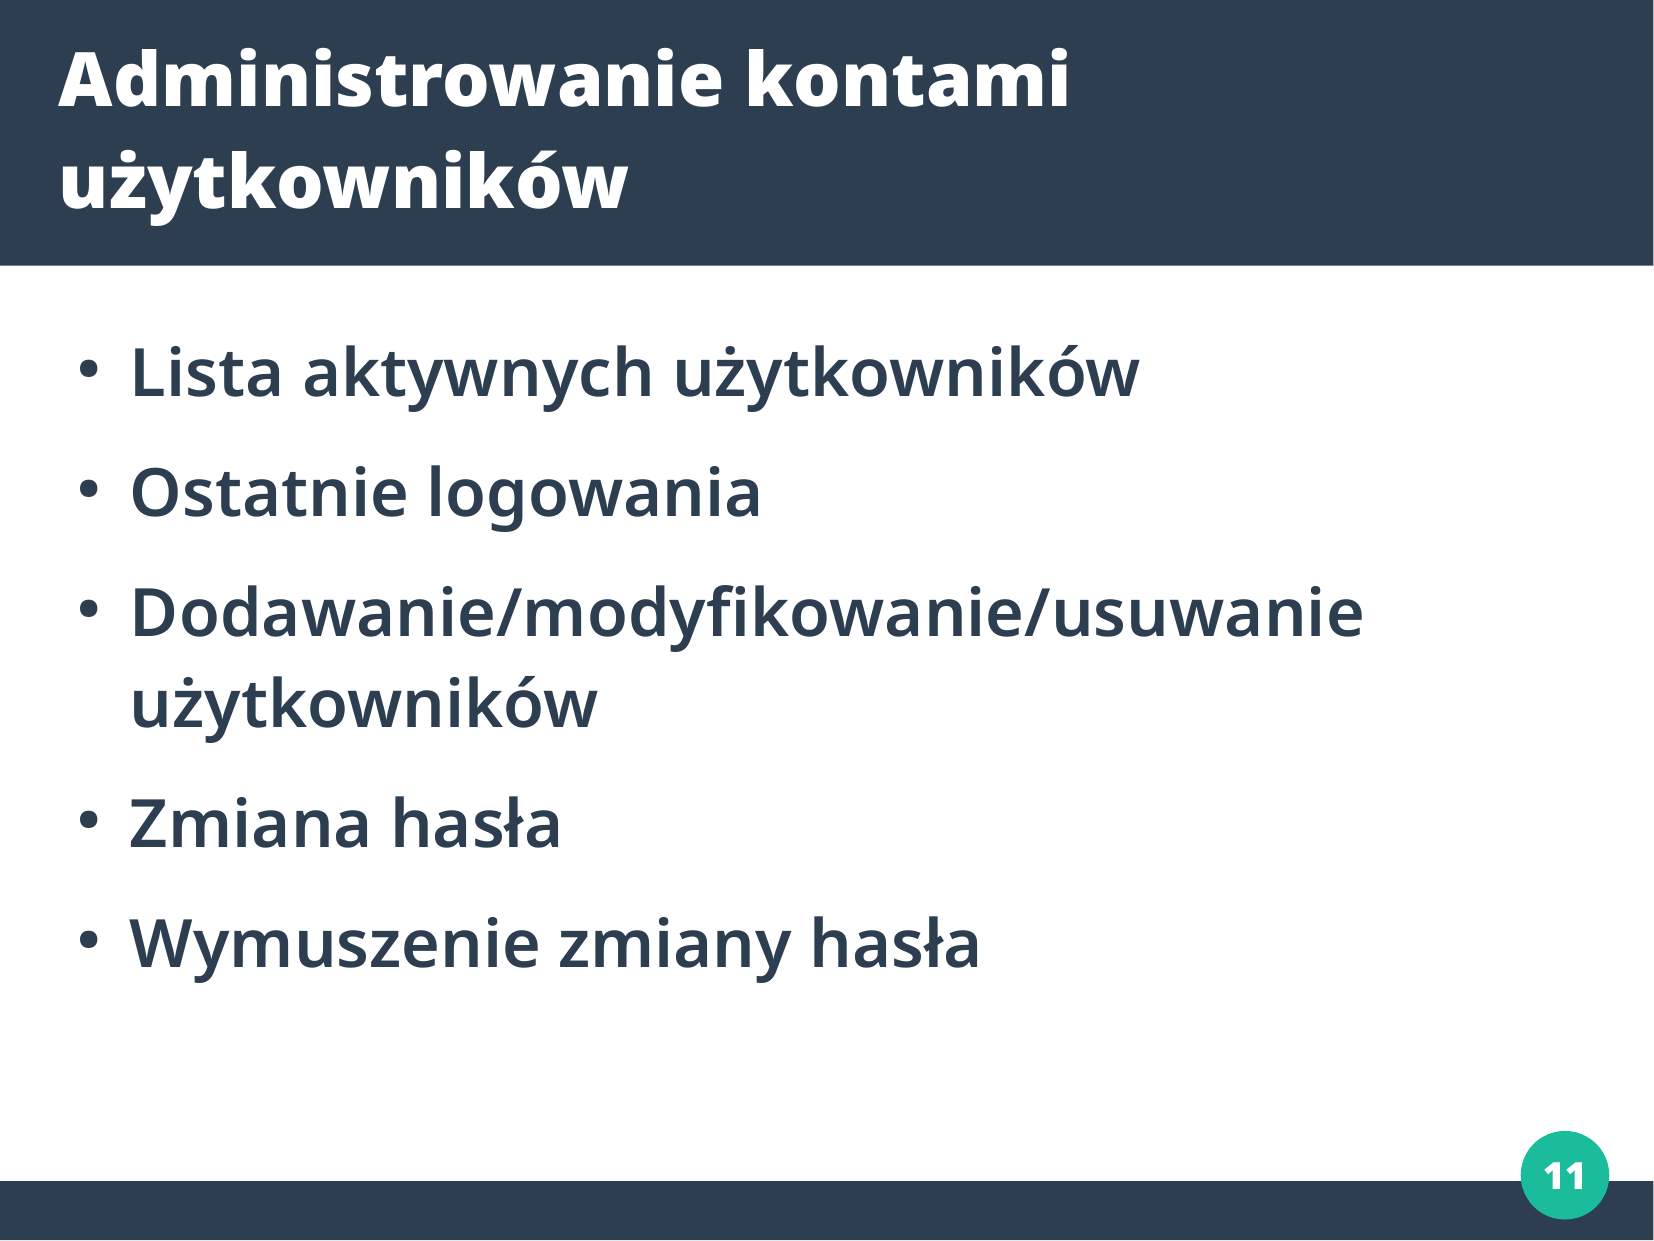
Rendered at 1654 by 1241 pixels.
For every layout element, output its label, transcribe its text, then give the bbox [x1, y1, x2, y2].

title Administrowanie kontami użytkowników [59, 49, 1595, 207]
list Lista aktywnych użytkowników Ostatnie logowania Dodawanie/modyfikowanie/usuwanie użytkowników Zmiana hasła Wymuszenie zmiany hasła [59, 324, 1595, 1152]
